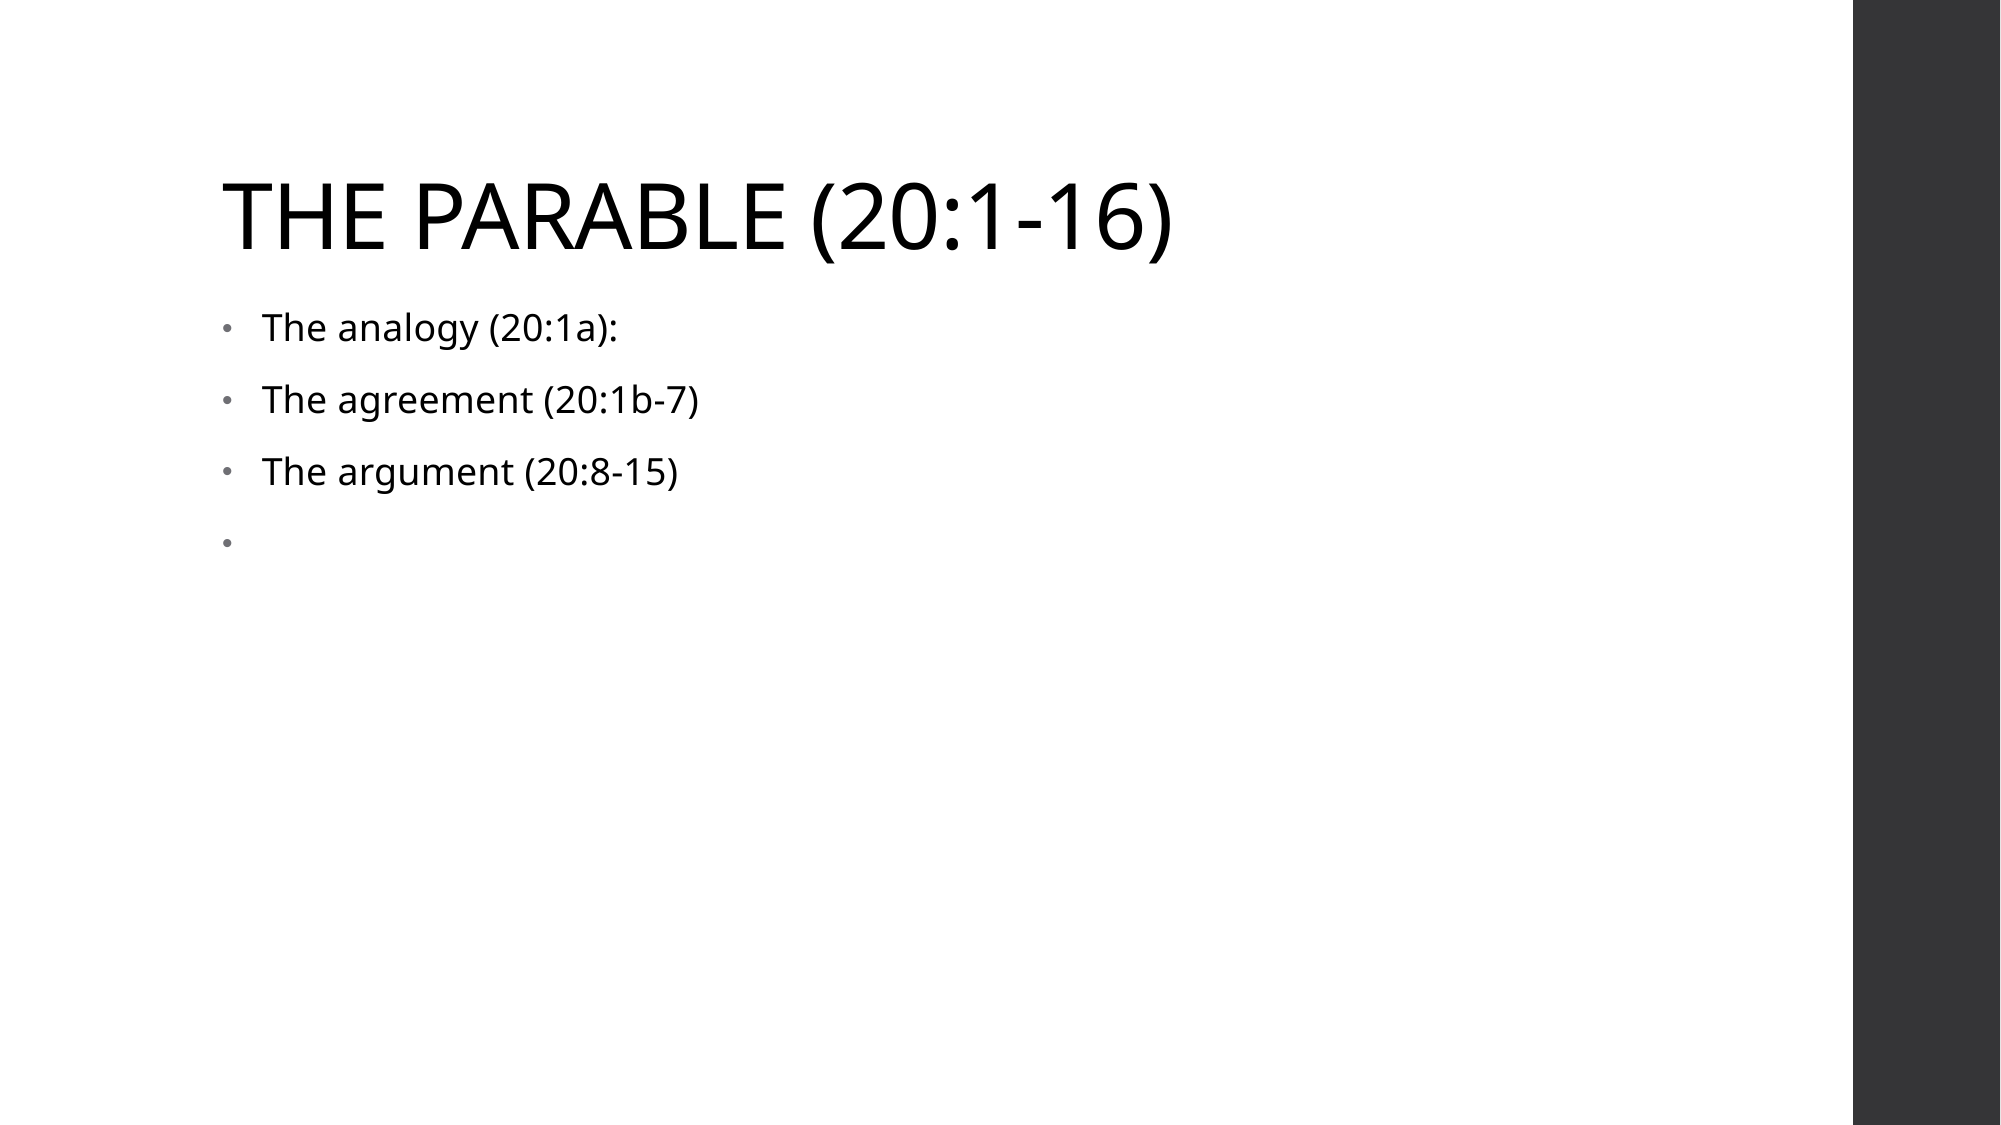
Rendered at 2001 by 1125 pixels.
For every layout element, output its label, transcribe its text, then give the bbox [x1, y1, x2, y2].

list The analogy (20:1a): The agreement (20:1b-7) The argument (20:8-15) [206, 299, 1617, 1014]
title THE PARABLE (20:1-16) [206, 60, 1797, 278]
